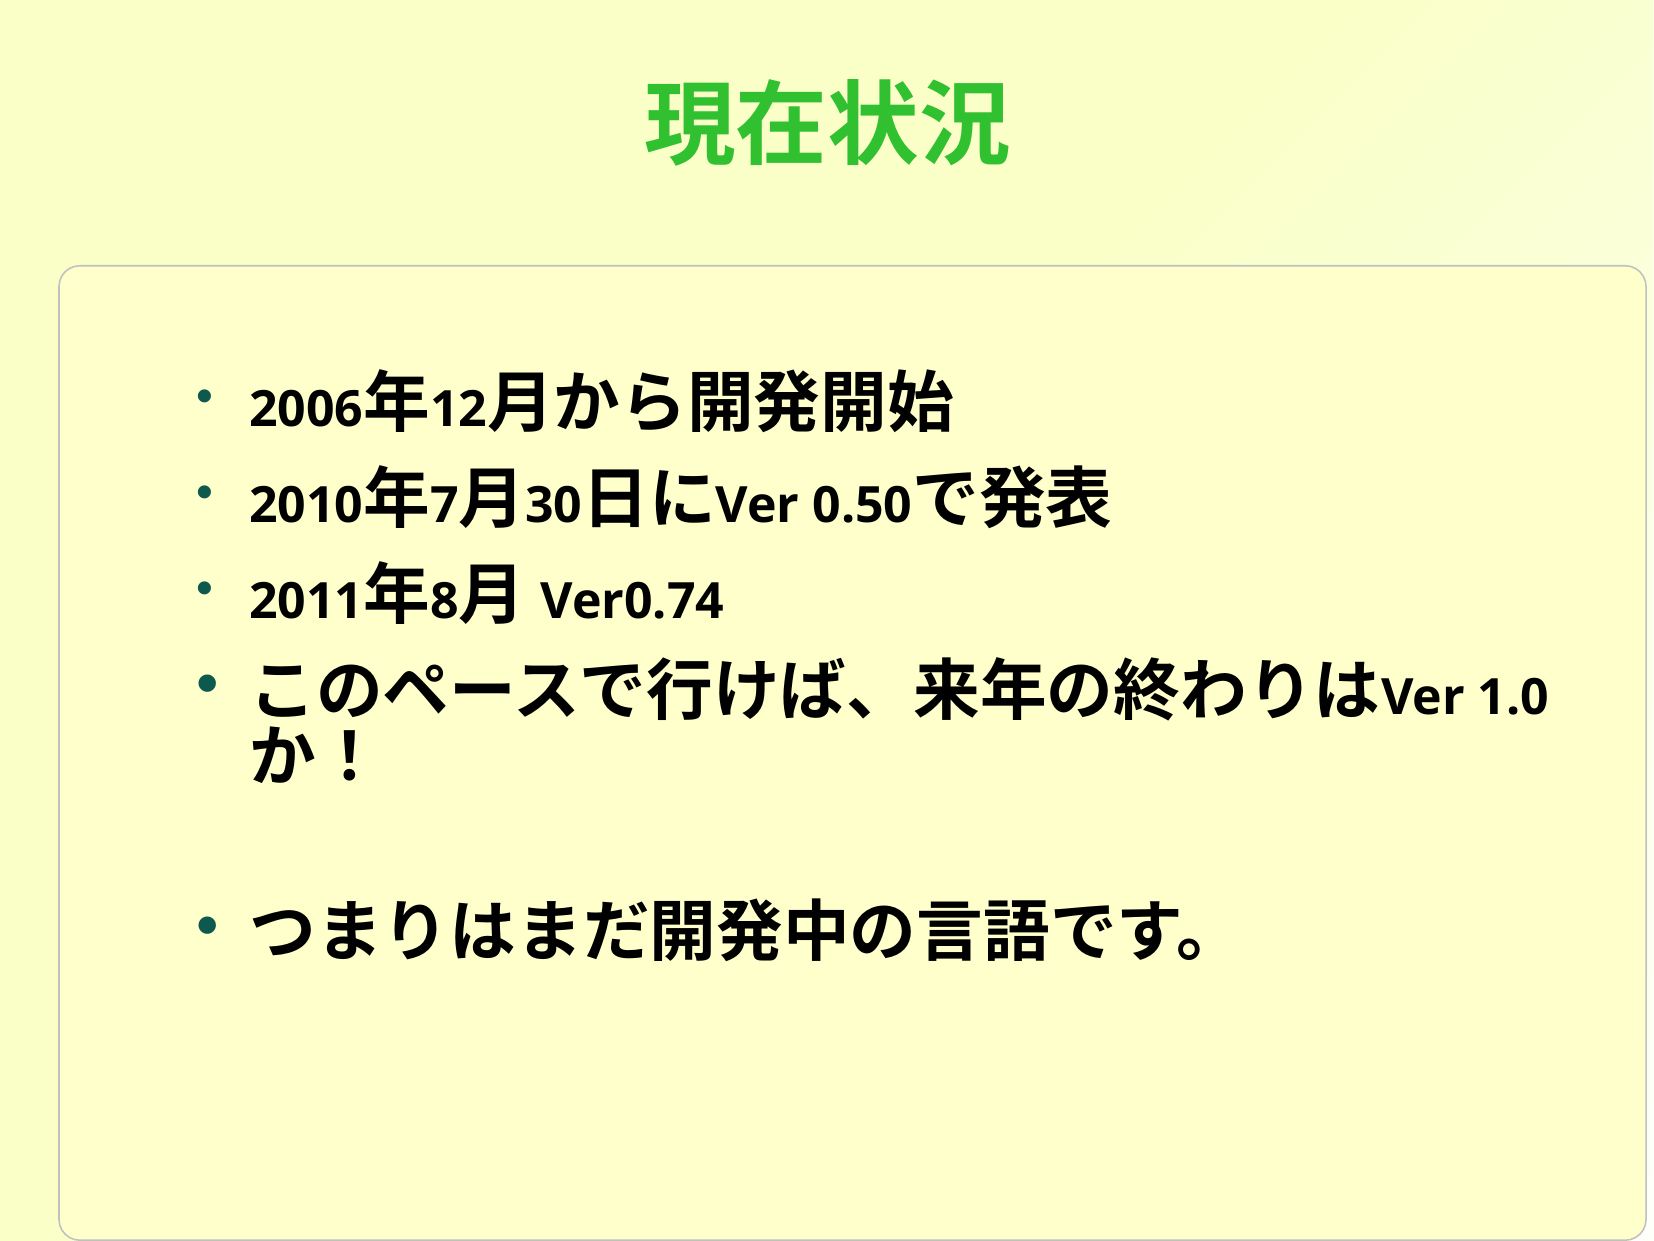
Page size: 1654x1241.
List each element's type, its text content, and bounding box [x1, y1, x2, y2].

list 2006年12月から開発開始 2010年7月30日にVer 0.50で発表 2011年8月 Ver0.74 このペースで行けば、来年の終わりはVer 1.0か！ つまりはまだ開発中の言語です。 [178, 364, 1570, 1147]
title 現在状況 [121, 19, 1534, 227]
